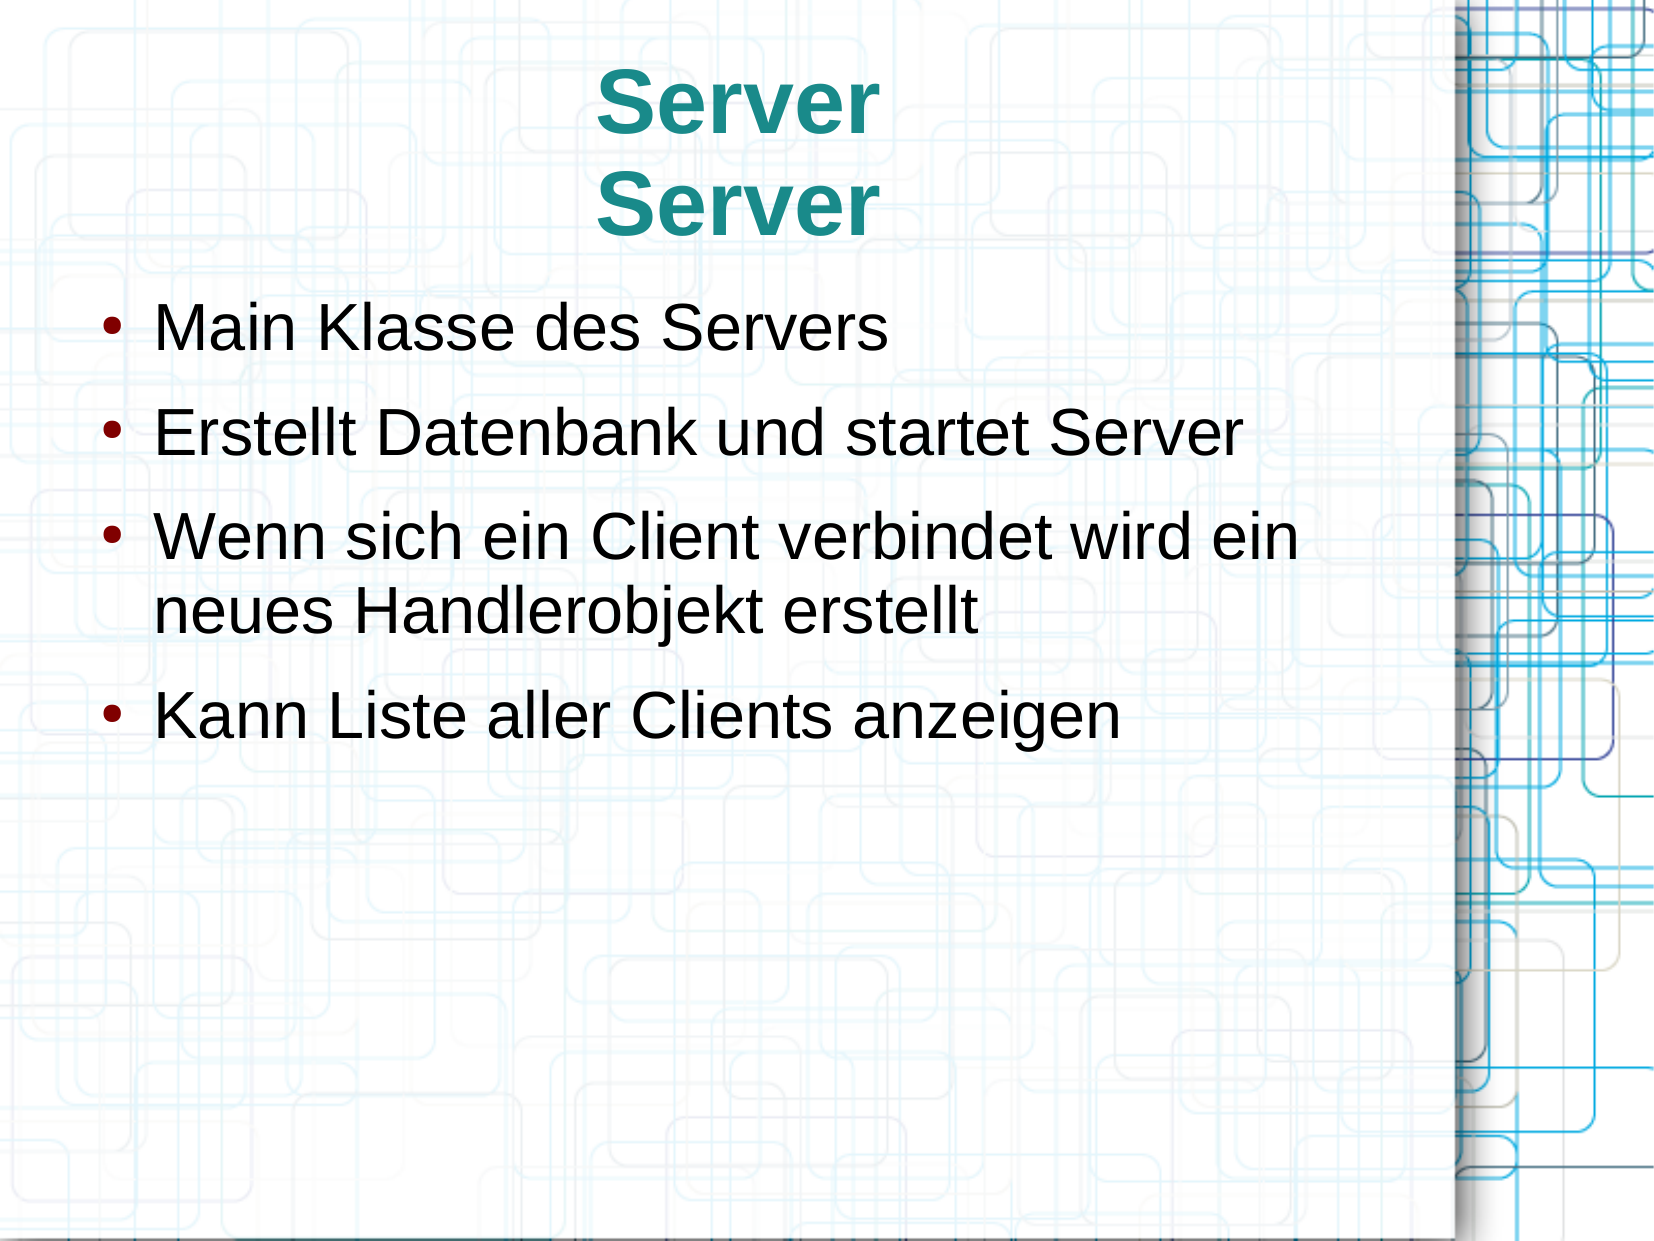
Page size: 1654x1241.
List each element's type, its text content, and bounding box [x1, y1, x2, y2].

picture [0, 0, 1654, 1241]
title Server Server [59, 49, 1418, 257]
list Main Klasse des Servers Erstellt Datenbank und startet Server Wenn sich ein Client verbindet wird ein neues Handlerobjekt erstellt Kann Liste aller Clients anzeigen [82, 290, 1418, 1109]
